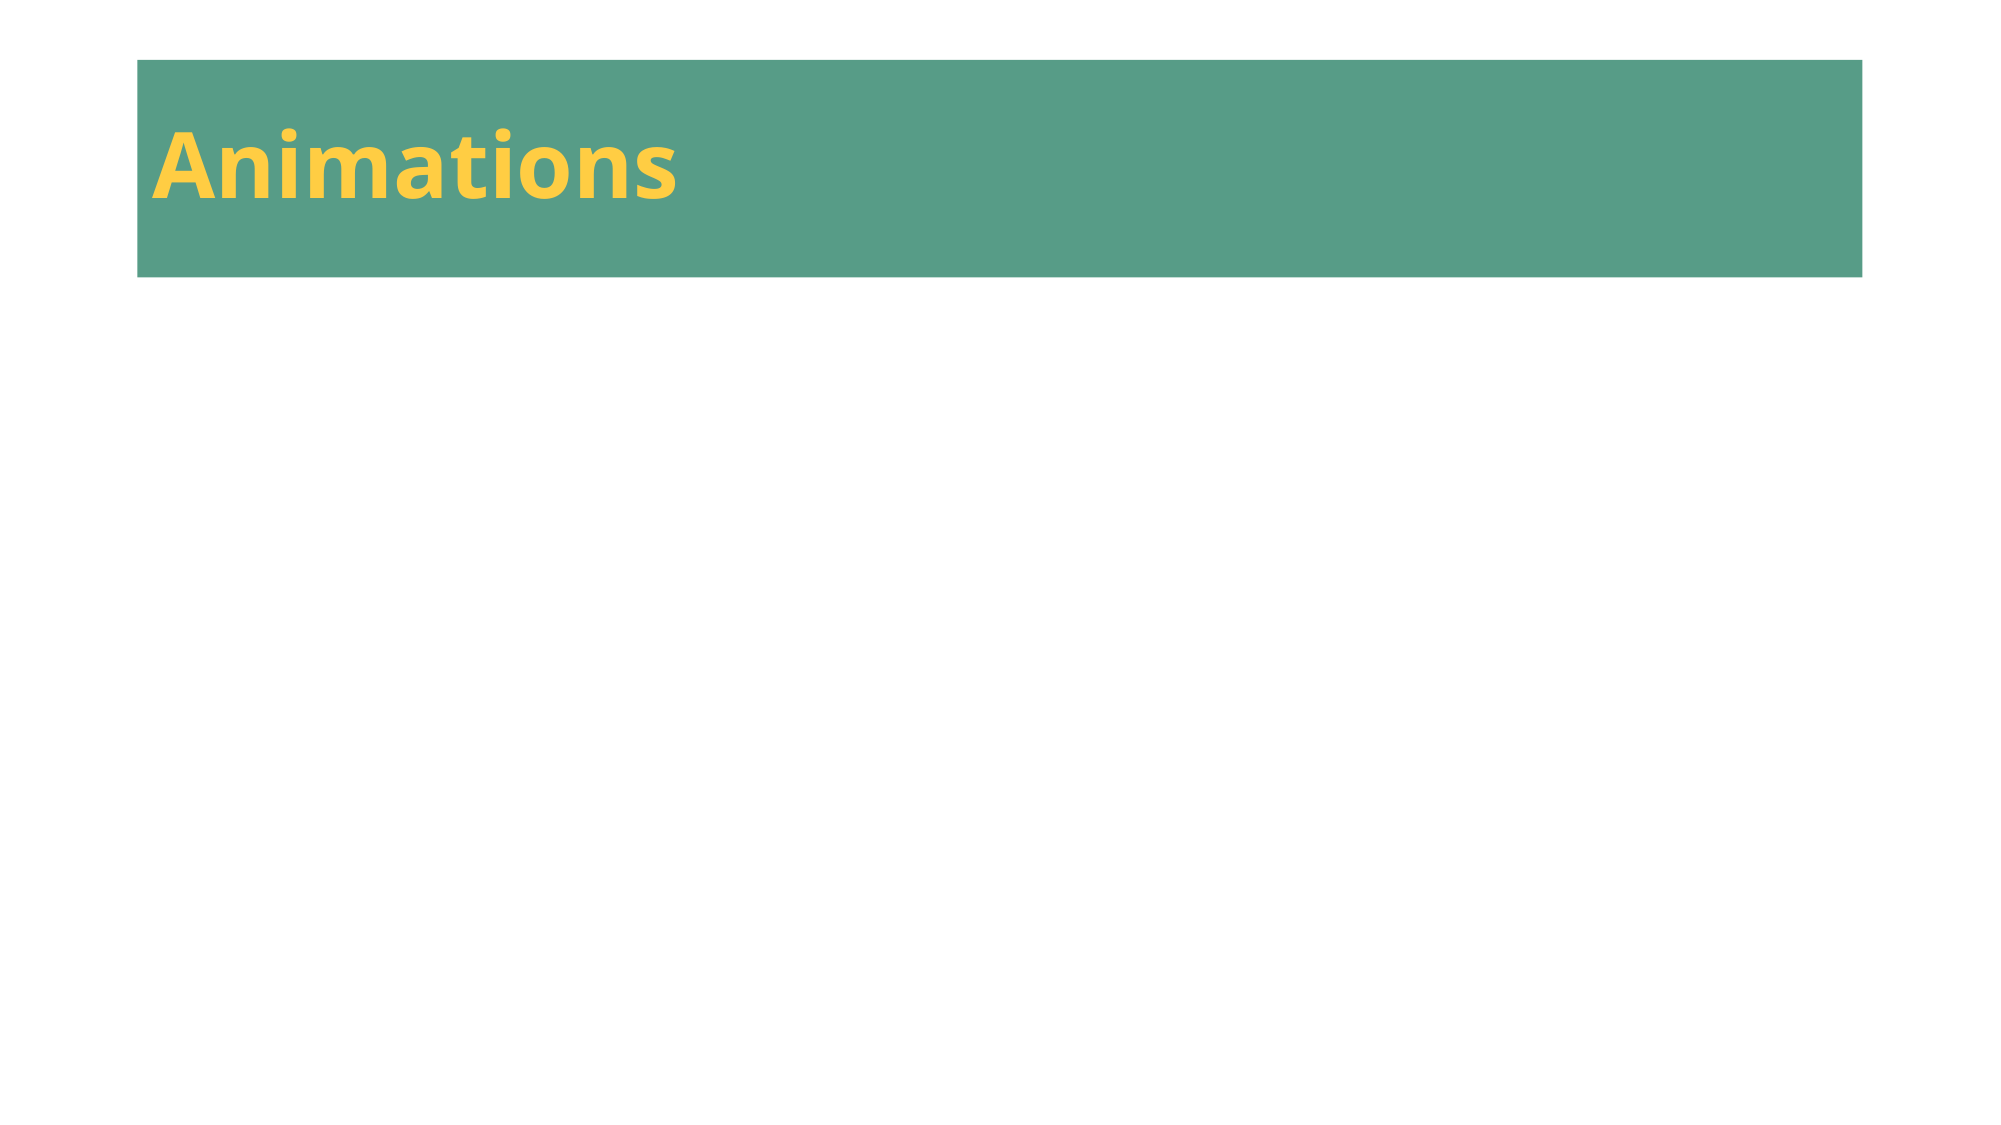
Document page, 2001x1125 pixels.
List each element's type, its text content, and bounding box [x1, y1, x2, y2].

title Animations [137, 59, 1863, 278]
